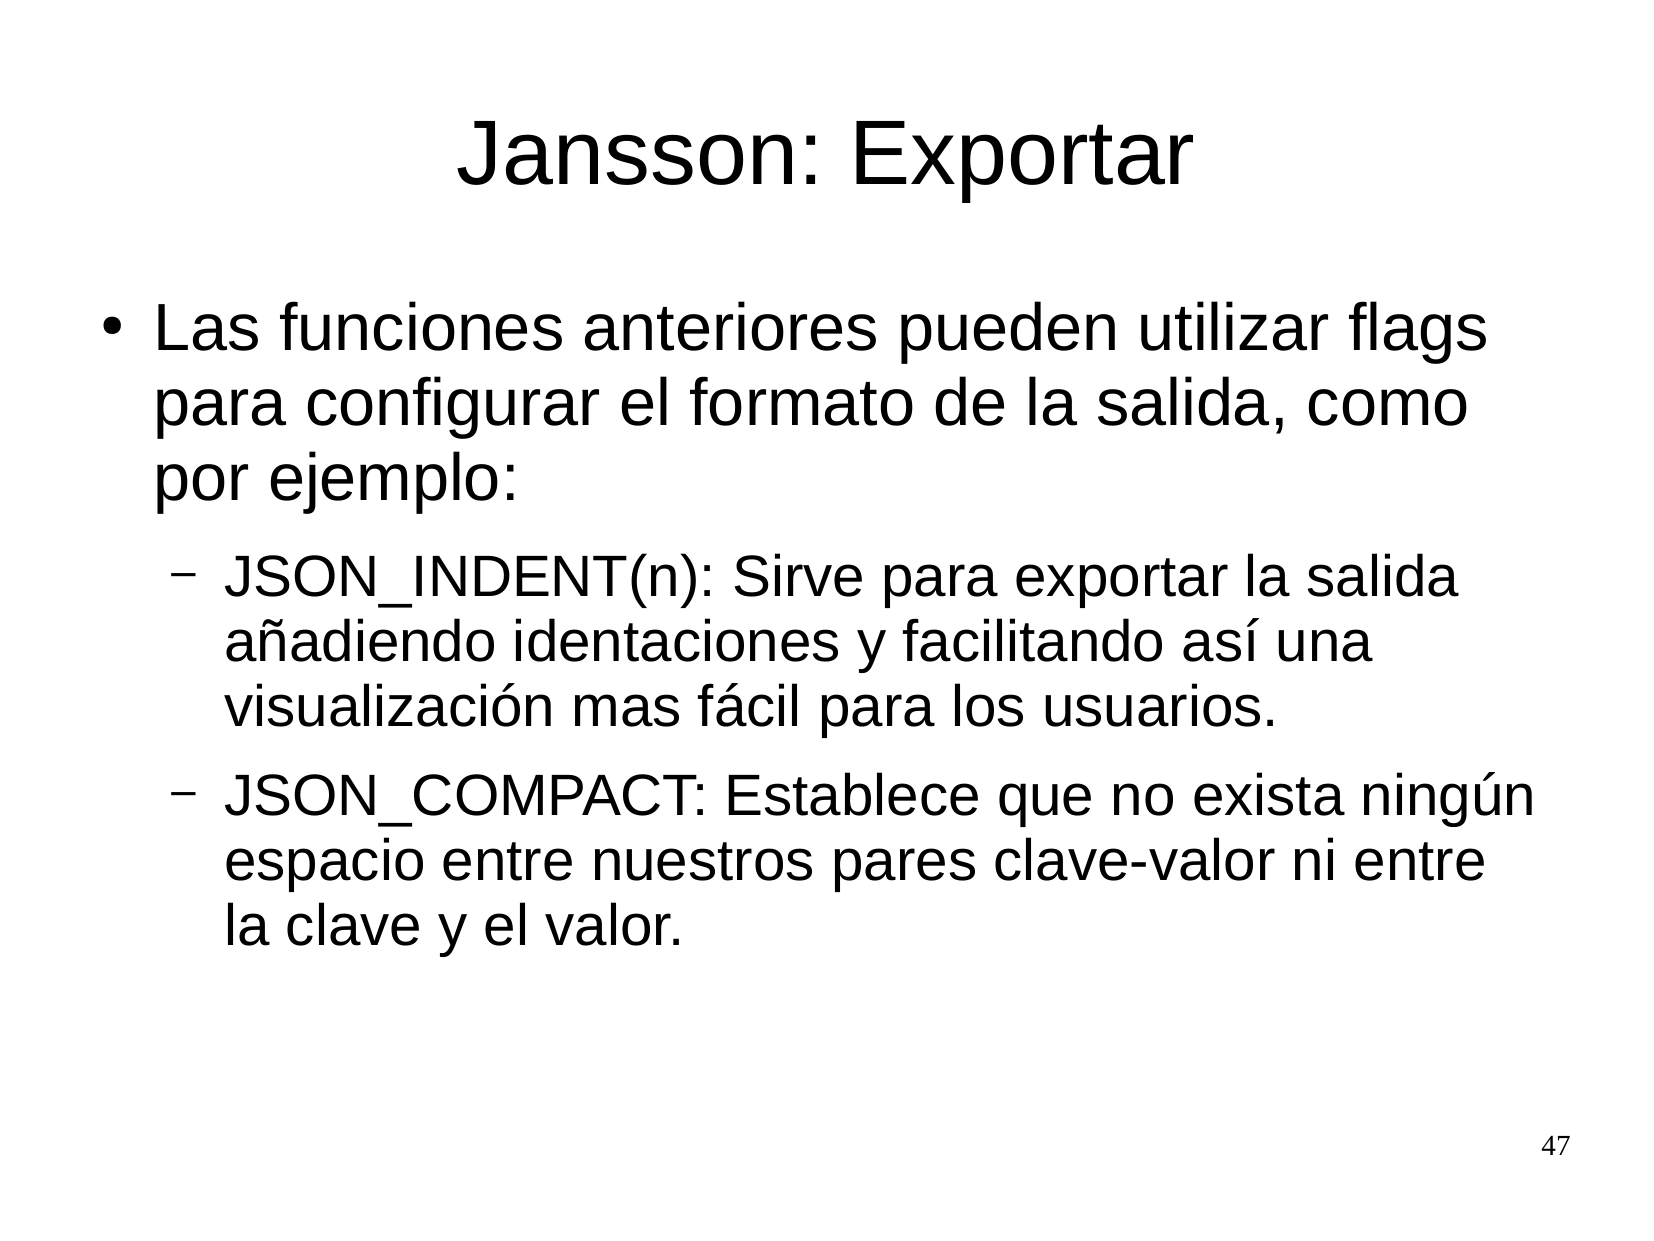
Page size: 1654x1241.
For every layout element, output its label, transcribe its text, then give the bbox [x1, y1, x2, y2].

list Las funciones anteriores pueden utilizar flags para configurar el formato de la salida, como por ejemplo: JSON_INDENT(n): Sirve para exportar la salida añadiendo identaciones y facilitando así una visualización mas fácil para los usuarios. JSON_COMPACT: Establece que no exista ningún espacio entre nuestros pares clave-valor ni entre la clave y el valor. [82, 290, 1538, 1010]
title Jansson: Exportar [82, 49, 1571, 257]
